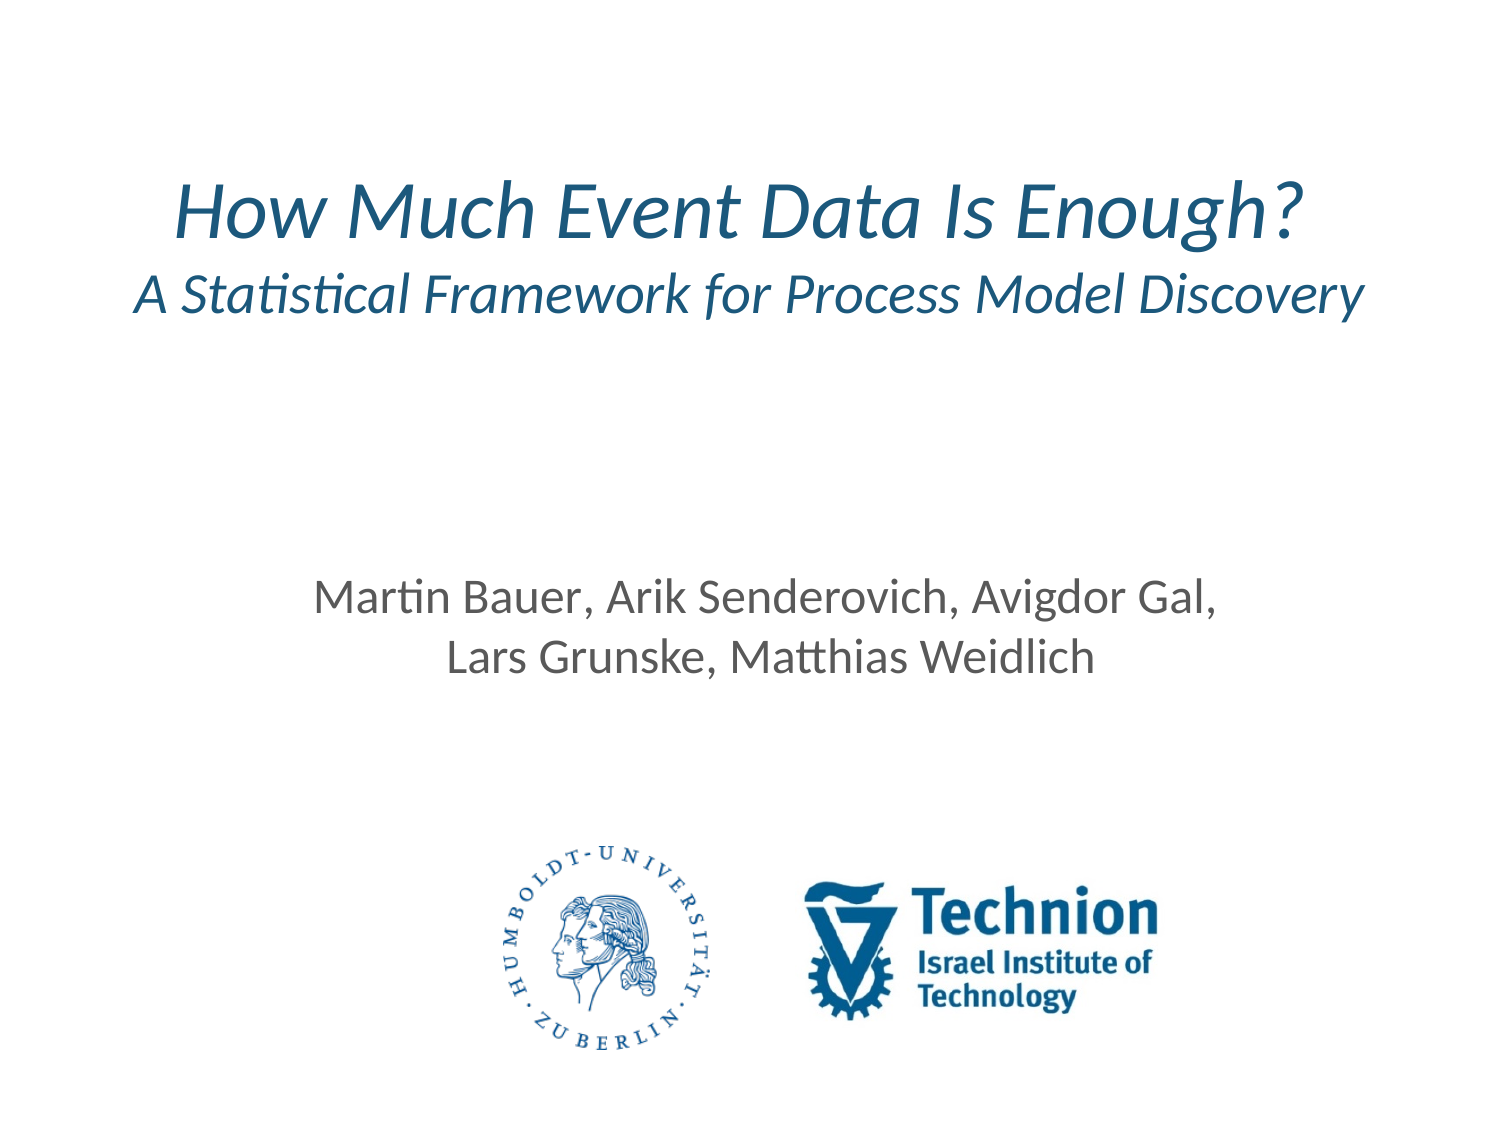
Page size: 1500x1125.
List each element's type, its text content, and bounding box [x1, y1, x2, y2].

text_box How Much Event Data Is Enough? A Statistical Framework for Process Model Discovery [112, 142, 1388, 384]
picture [795, 867, 1171, 1028]
text_box Martin Bauer, Arik Senderovich, Avigdor Gal, Lars Grunske, Matthias Weidlich [154, 505, 1388, 742]
picture [503, 846, 710, 1050]
